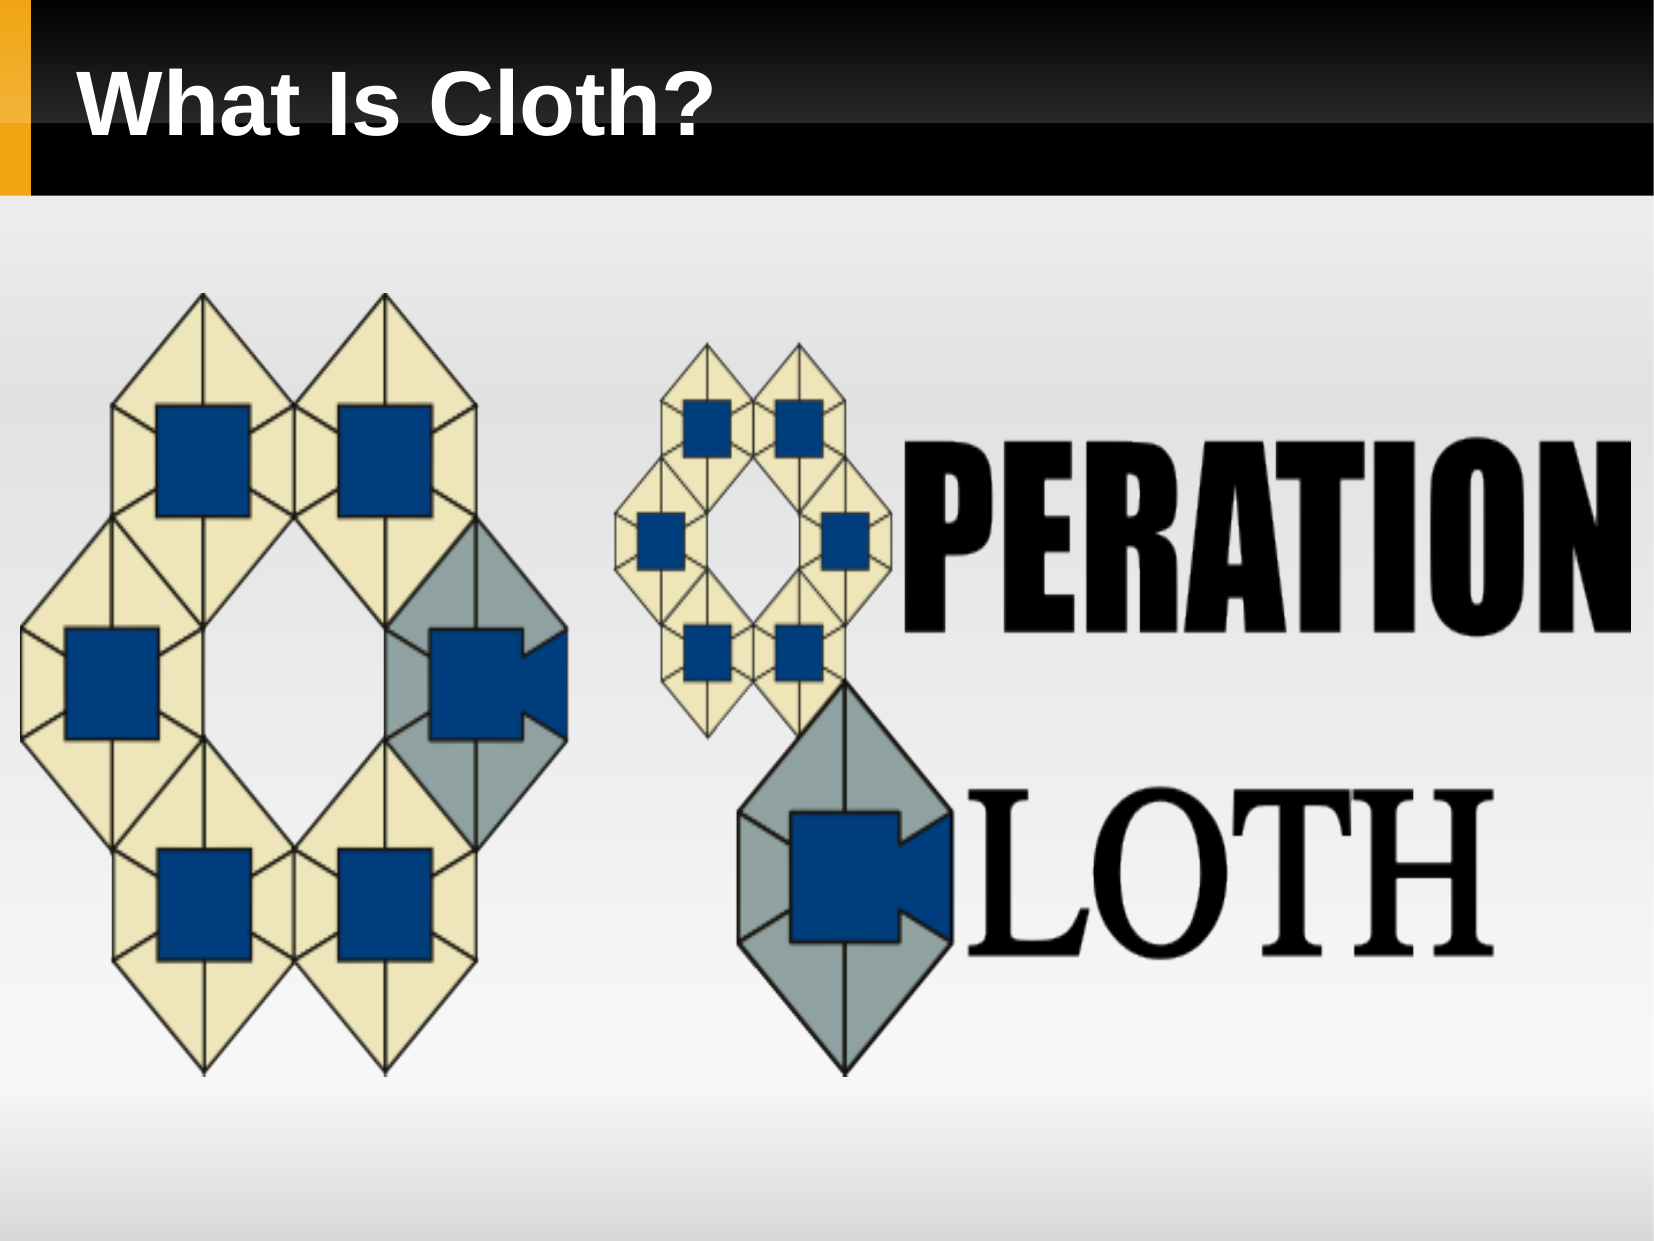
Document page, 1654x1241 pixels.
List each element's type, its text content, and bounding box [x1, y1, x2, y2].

title What Is Cloth? [76, 7, 1565, 200]
picture [0, 0, 1654, 1241]
